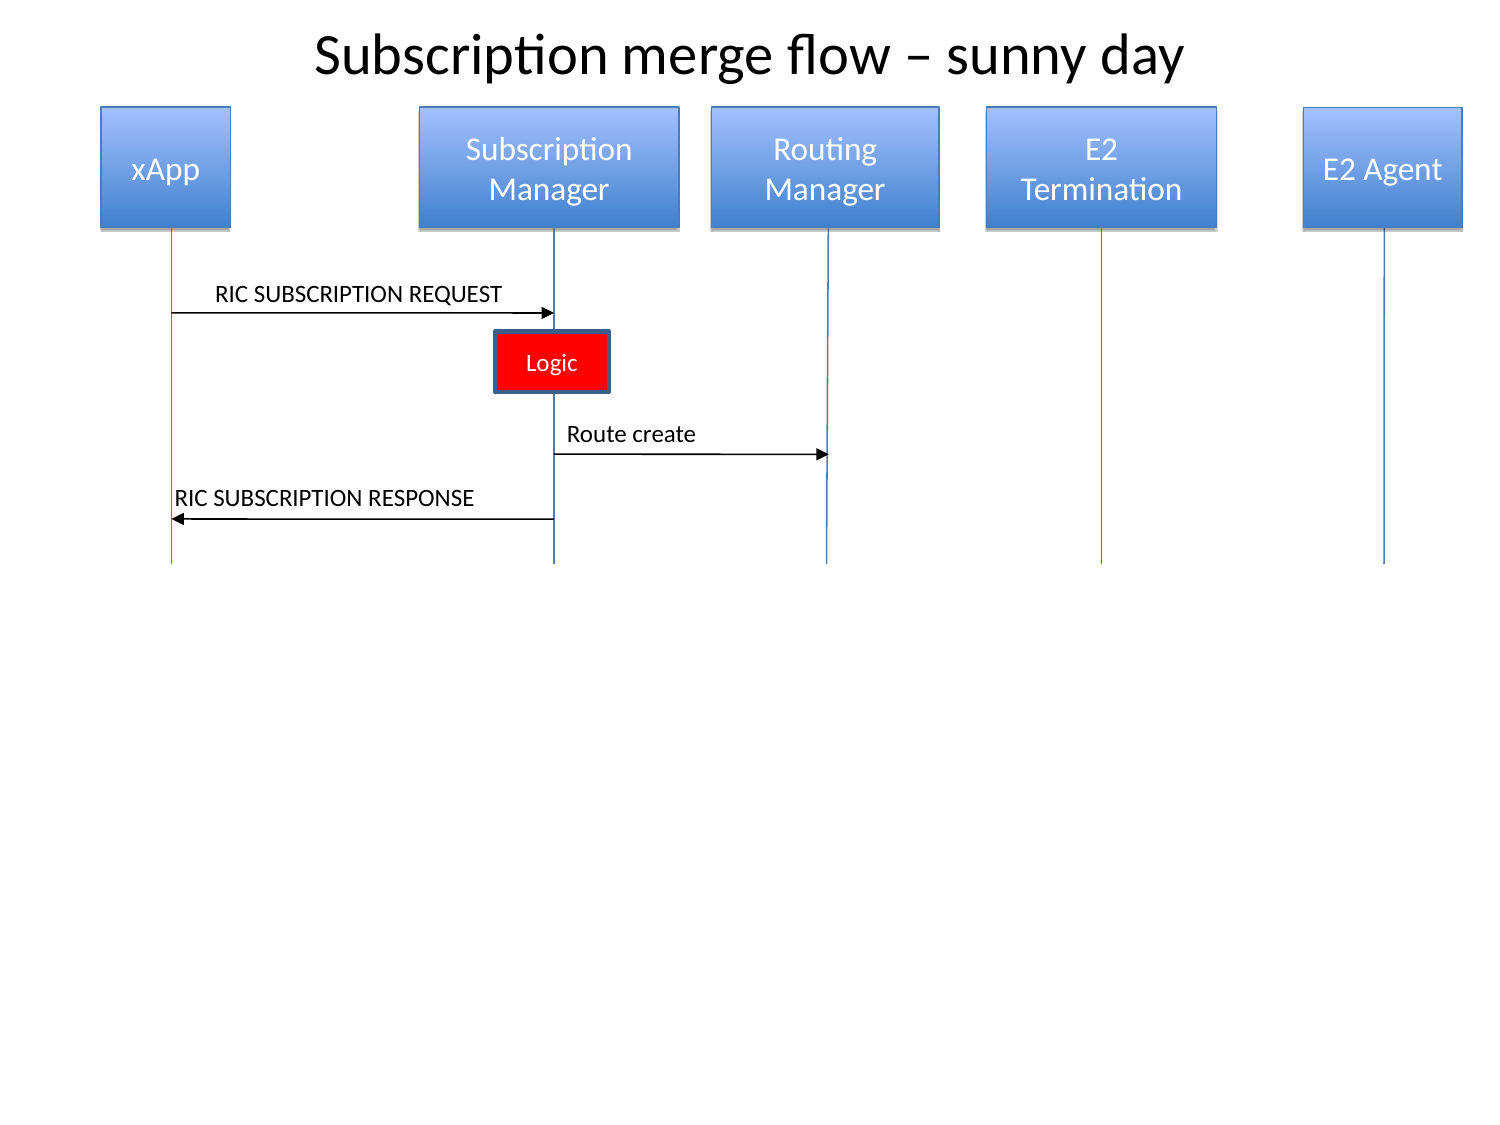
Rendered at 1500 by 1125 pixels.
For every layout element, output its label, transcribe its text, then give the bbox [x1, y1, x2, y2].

text_box E2 Termination [986, 107, 1217, 228]
text_box RIC SUBSCRIPTION RESPONSE [159, 474, 567, 520]
text_box xApp [101, 107, 231, 228]
title Subscription merge flow – sunny day [75, 7, 1425, 95]
text_box RIC SUBSCRIPTION REQUEST [200, 269, 518, 312]
text_box Route create [552, 409, 774, 455]
text_box Subscription Manager [419, 107, 680, 228]
text_box E2 Agent [1303, 107, 1463, 228]
text_box Logic [494, 331, 609, 392]
text_box Routing Manager [711, 107, 939, 228]
